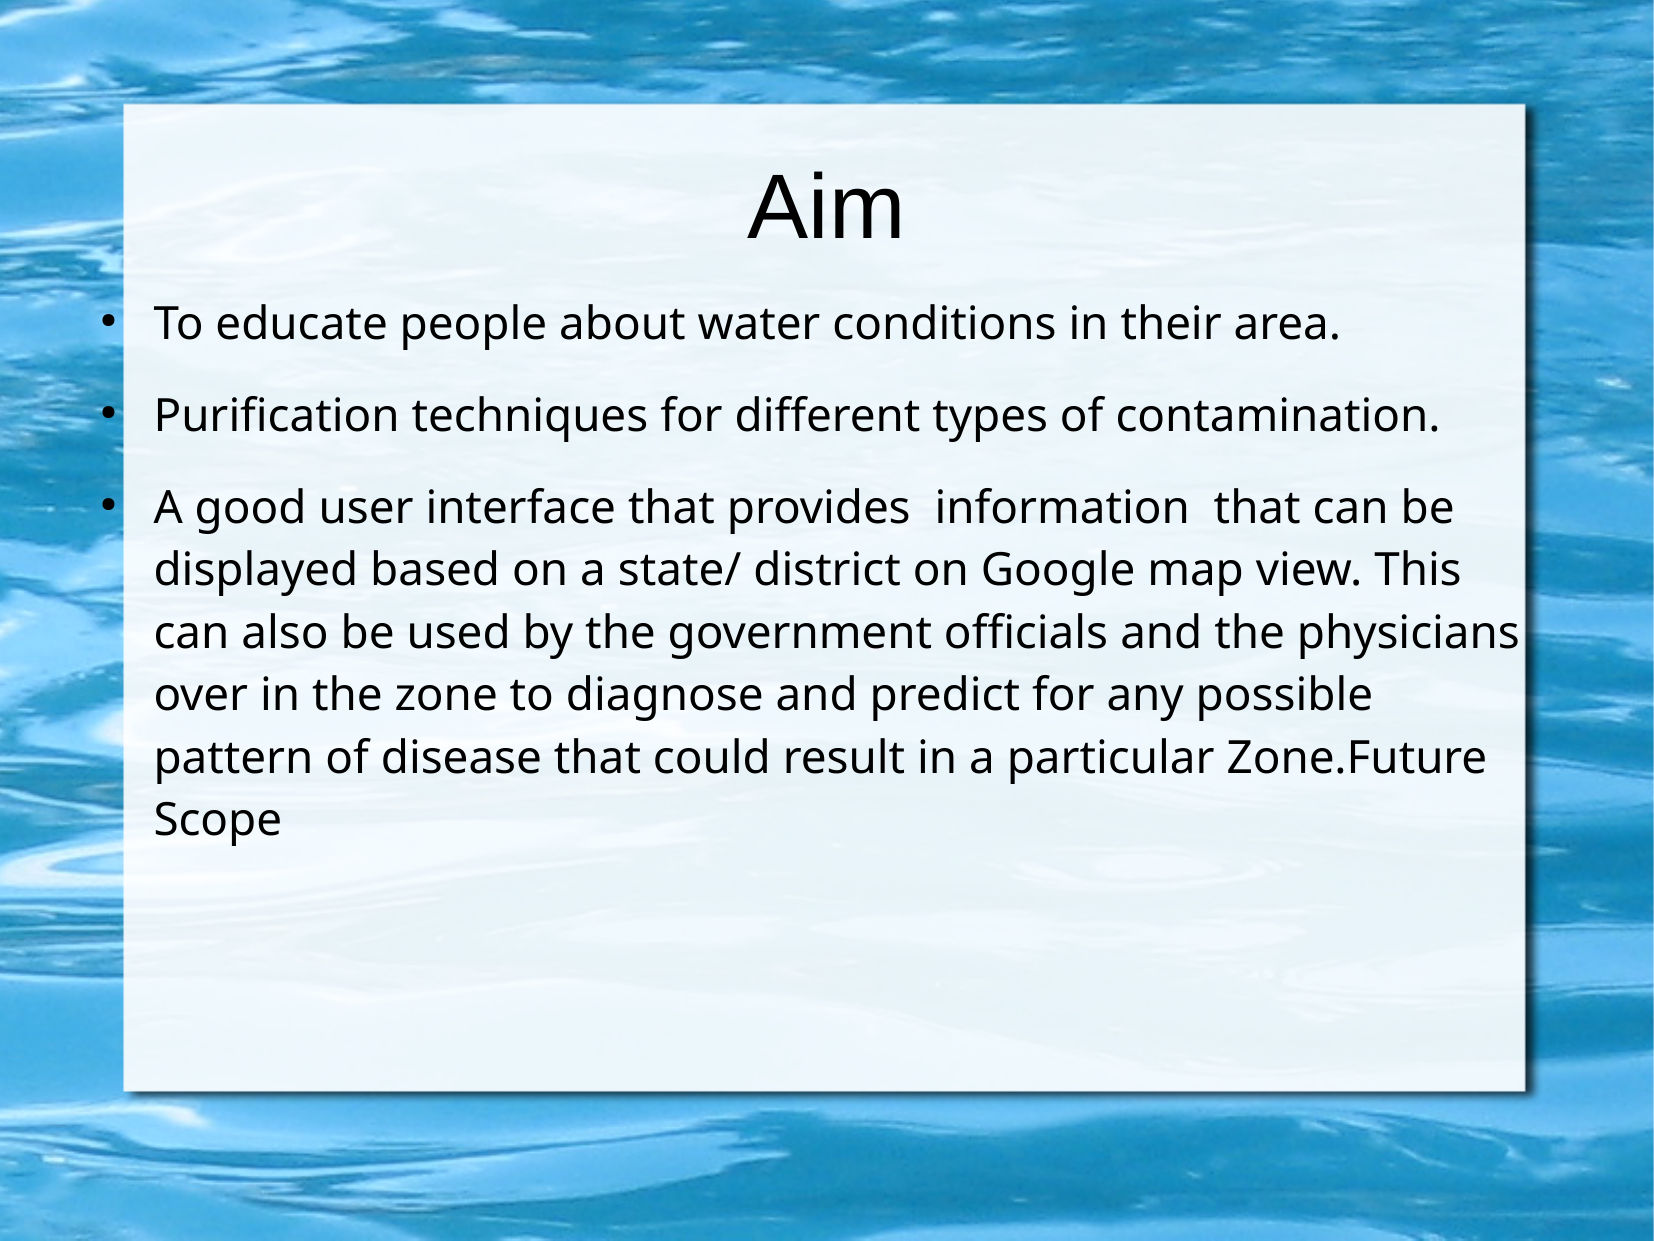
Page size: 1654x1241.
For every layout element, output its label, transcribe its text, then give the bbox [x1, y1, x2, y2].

title Aim [147, 98, 1506, 290]
picture [0, 0, 1654, 1241]
list To educate people about water conditions in their area. Purification techniques for different types of contamination. A good user interface that provides information that can be displayed based on a state/ district on Google map view. This can also be used by the government officials and the physicians over in the zone to diagnose and predict for any possible pattern of disease that could result in a particular Zone.Future Scope [82, 290, 1538, 995]
